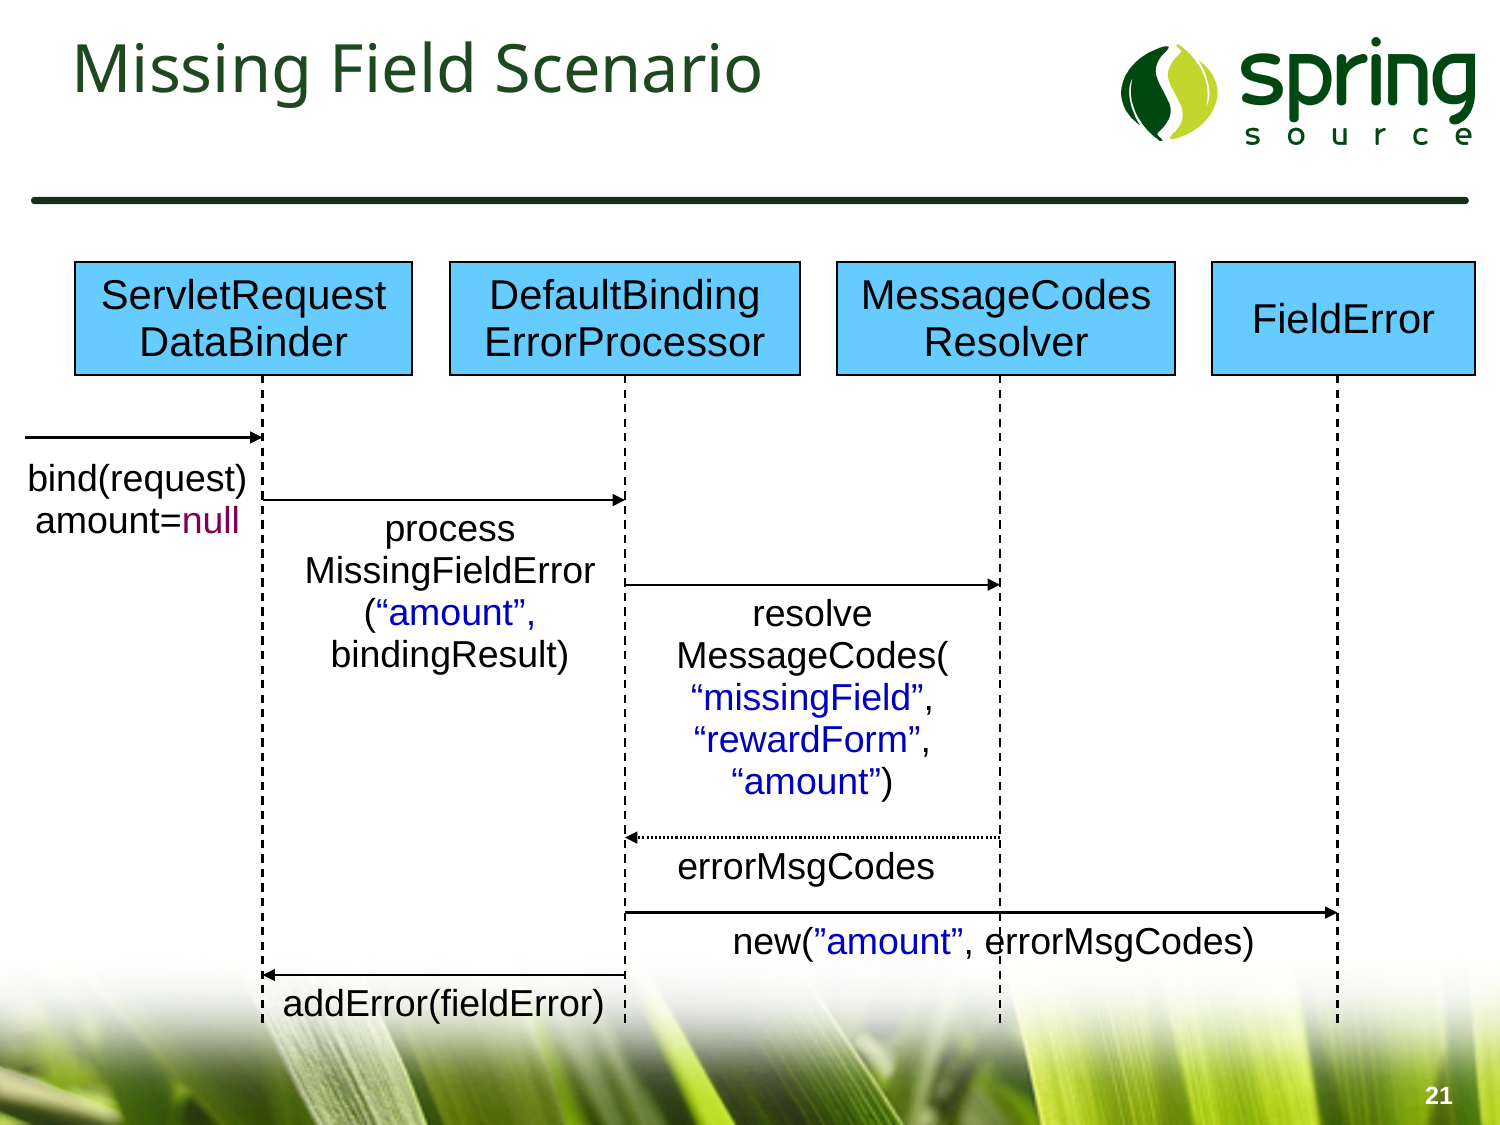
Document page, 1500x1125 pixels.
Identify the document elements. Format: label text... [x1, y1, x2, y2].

text_box MessageCodes Resolver [837, 262, 1175, 375]
text_box resolve MessageCodes( “missingField”, “rewardForm”, “amount”) [624, 584, 1001, 811]
title Missing Field Scenario [56, 13, 1089, 176]
text_box process MissingFieldError (“amount”, bindingResult) [262, 499, 638, 684]
text_box ServletRequestDataBinder [74, 262, 413, 375]
text_box new(”amount”, errorMsgCodes) [537, 912, 1450, 970]
picture [0, 944, 1500, 1125]
text_box bind(request) amount=null [0, 449, 326, 550]
text_box DefaultBinding ErrorProcessor [449, 262, 800, 375]
text_box FieldError [1212, 262, 1475, 375]
picture [1121, 37, 1475, 145]
text_box addError(fieldError) [225, 975, 663, 1033]
text_box errorMsgCodes [587, 837, 1026, 895]
